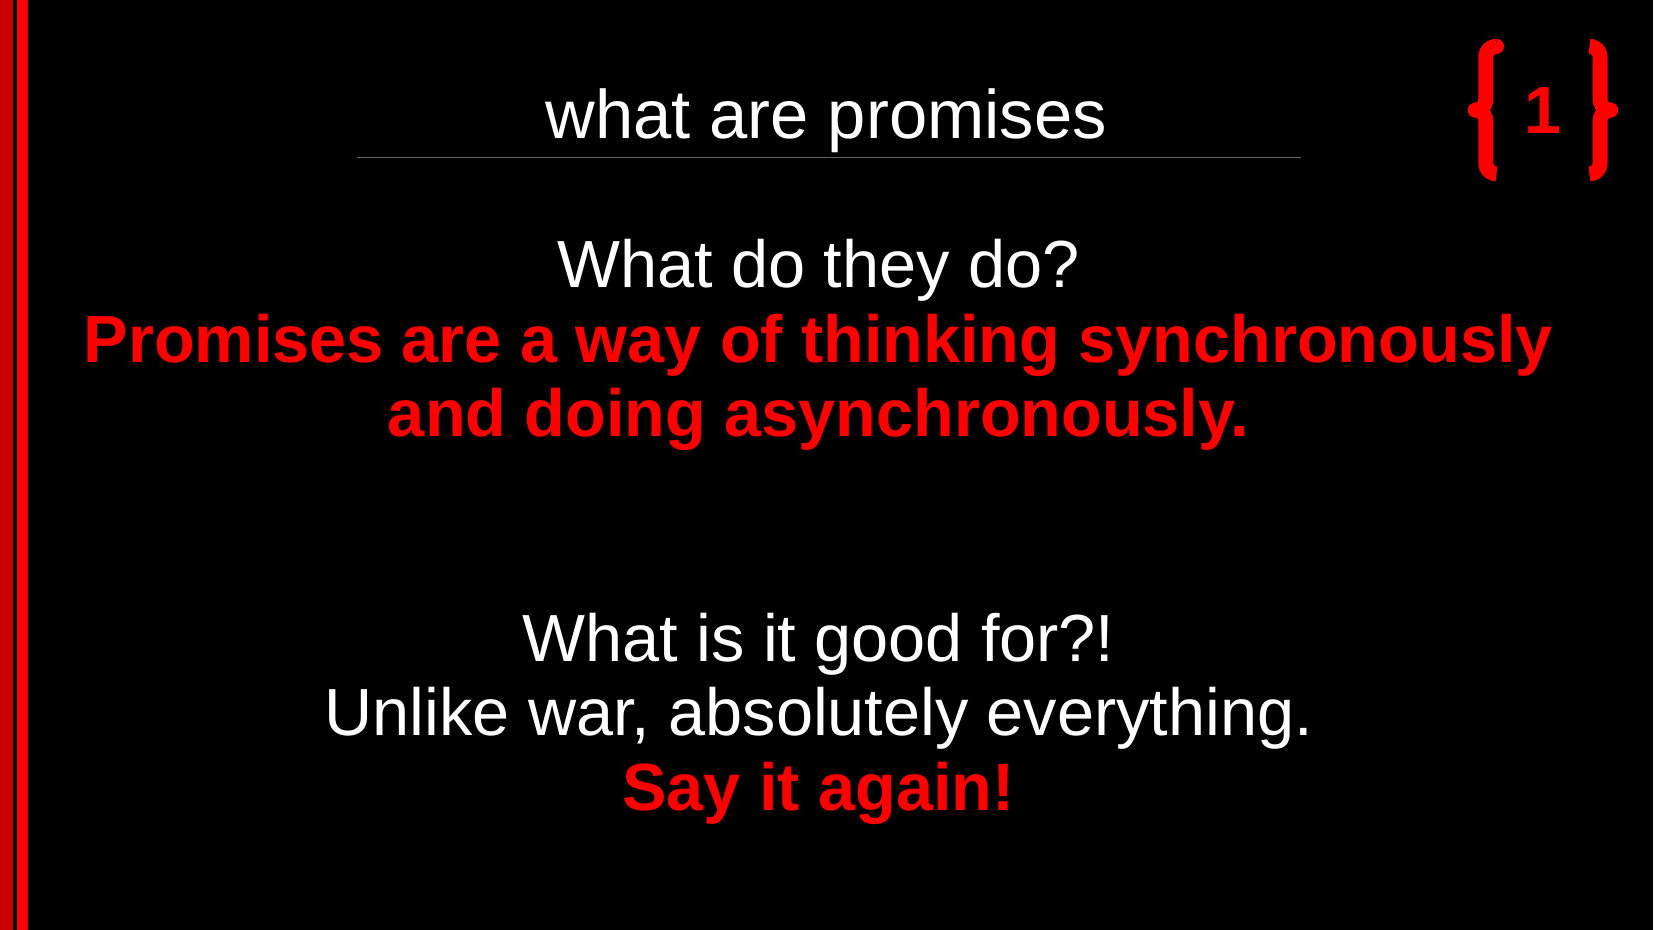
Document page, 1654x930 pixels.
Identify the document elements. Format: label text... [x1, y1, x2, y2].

text_box 1 [1589, 46, 1611, 174]
text_box 1 [1475, 46, 1497, 174]
title what are promises [82, 36, 1571, 193]
subtitle What do they do? Promises are a way of thinking synchronously and doing asynchronously. What is it good for?! Unlike war, absolutely everything. Say it again! [74, 226, 1563, 825]
